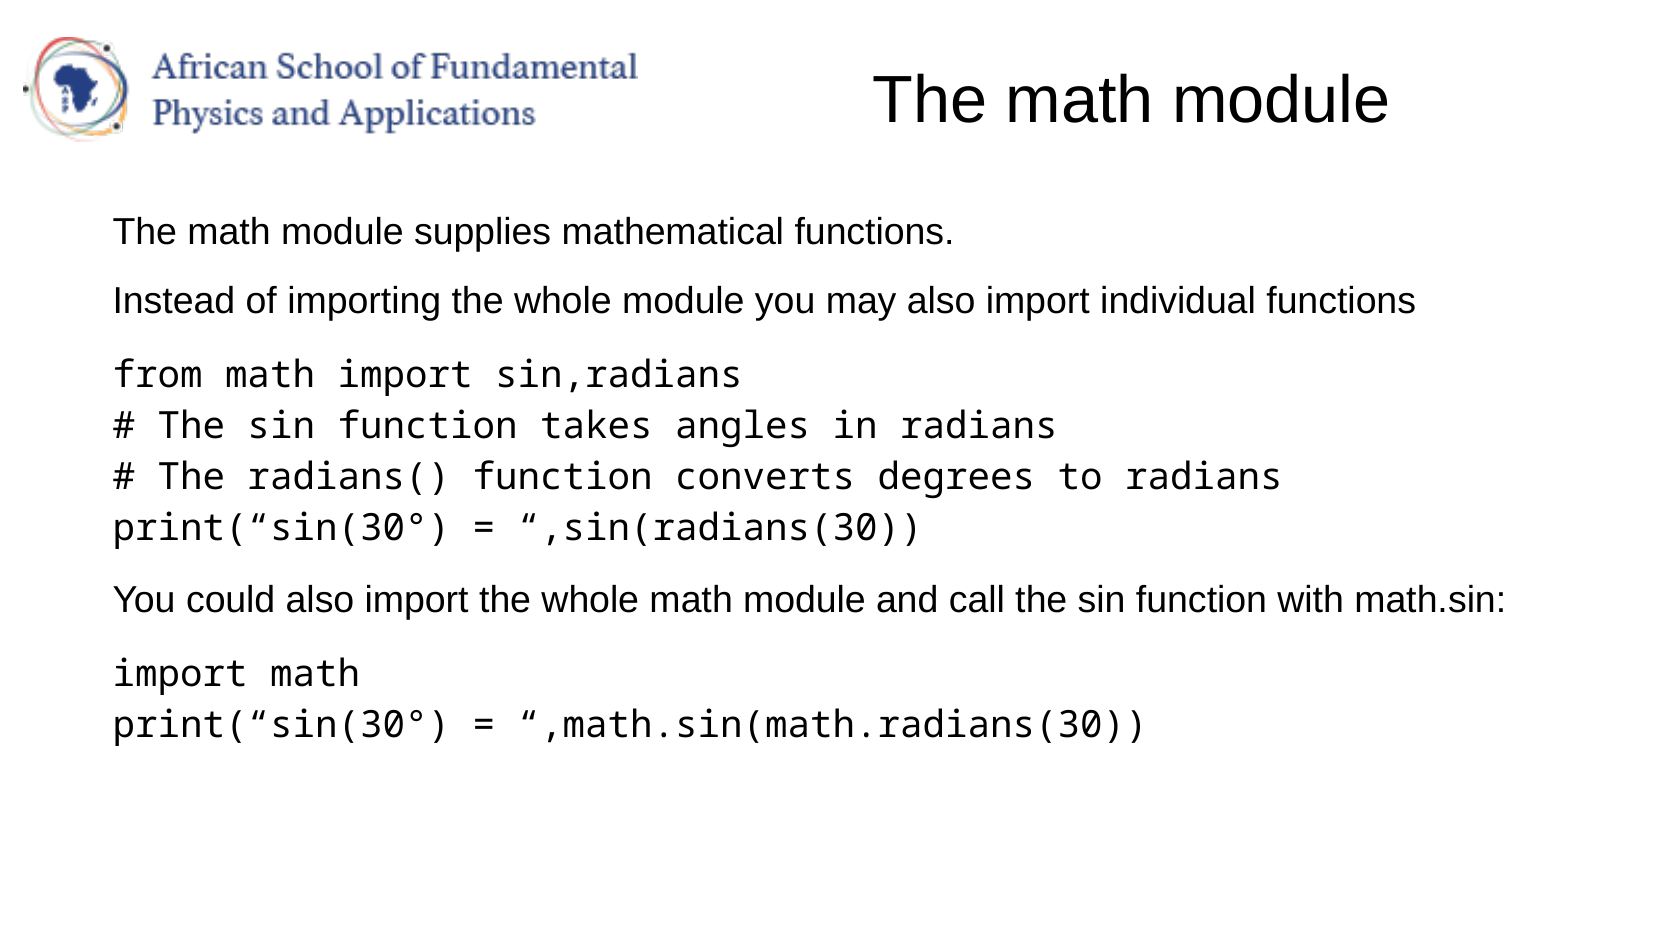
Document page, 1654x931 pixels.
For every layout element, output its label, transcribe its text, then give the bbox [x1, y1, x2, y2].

list The math module supplies mathematical functions. Instead of importing the whole module you may also import individual functions from math import sin,radians # The sin function takes angles in radians # The radians() function converts degrees to radians print(“sin(30°) = “,sin(radians(30)) You could also import the whole math module and call the sin function with math.sin: import math print(“sin(30°) = “,math.sin(math.radians(30)) [112, 210, 1601, 751]
picture [23, 37, 635, 142]
title The math module [635, 21, 1610, 177]
